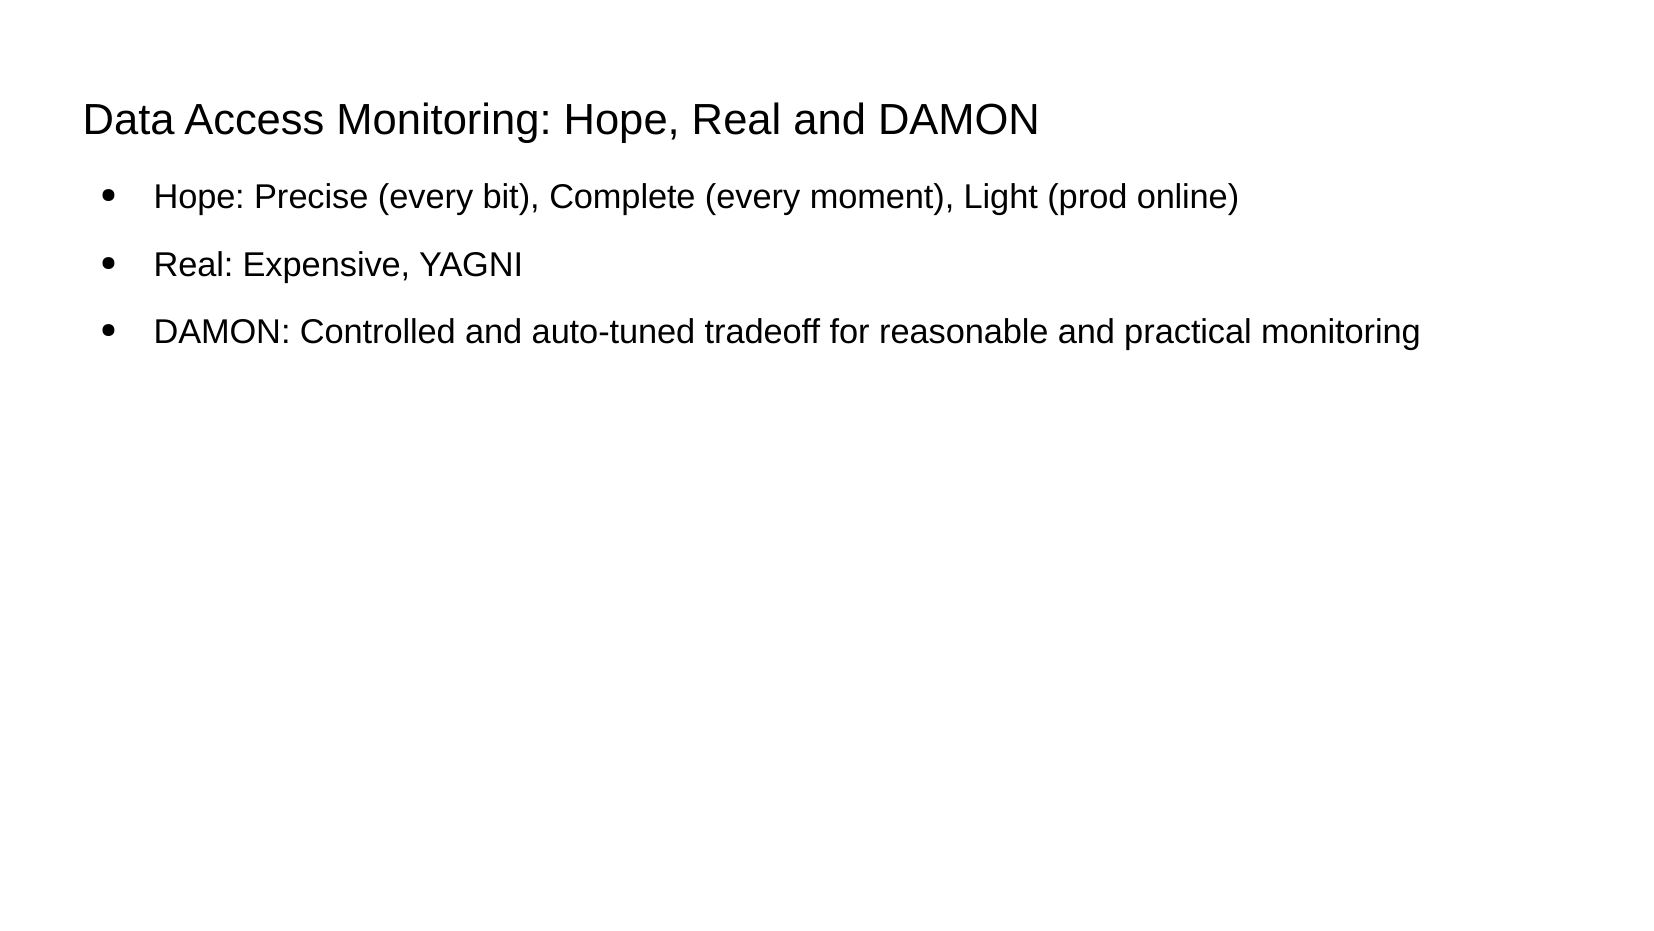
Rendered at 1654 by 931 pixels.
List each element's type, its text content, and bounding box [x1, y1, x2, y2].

title Data Access Monitoring: Hope, Real and DAMON [82, 81, 1571, 157]
list Hope: Precise (every bit), Complete (every moment), Light (prod online) Real: Expensive, YAGNI DAMON: Controlled and auto-tuned tradeoff for reasonable and practical monitoring [82, 177, 1571, 833]
